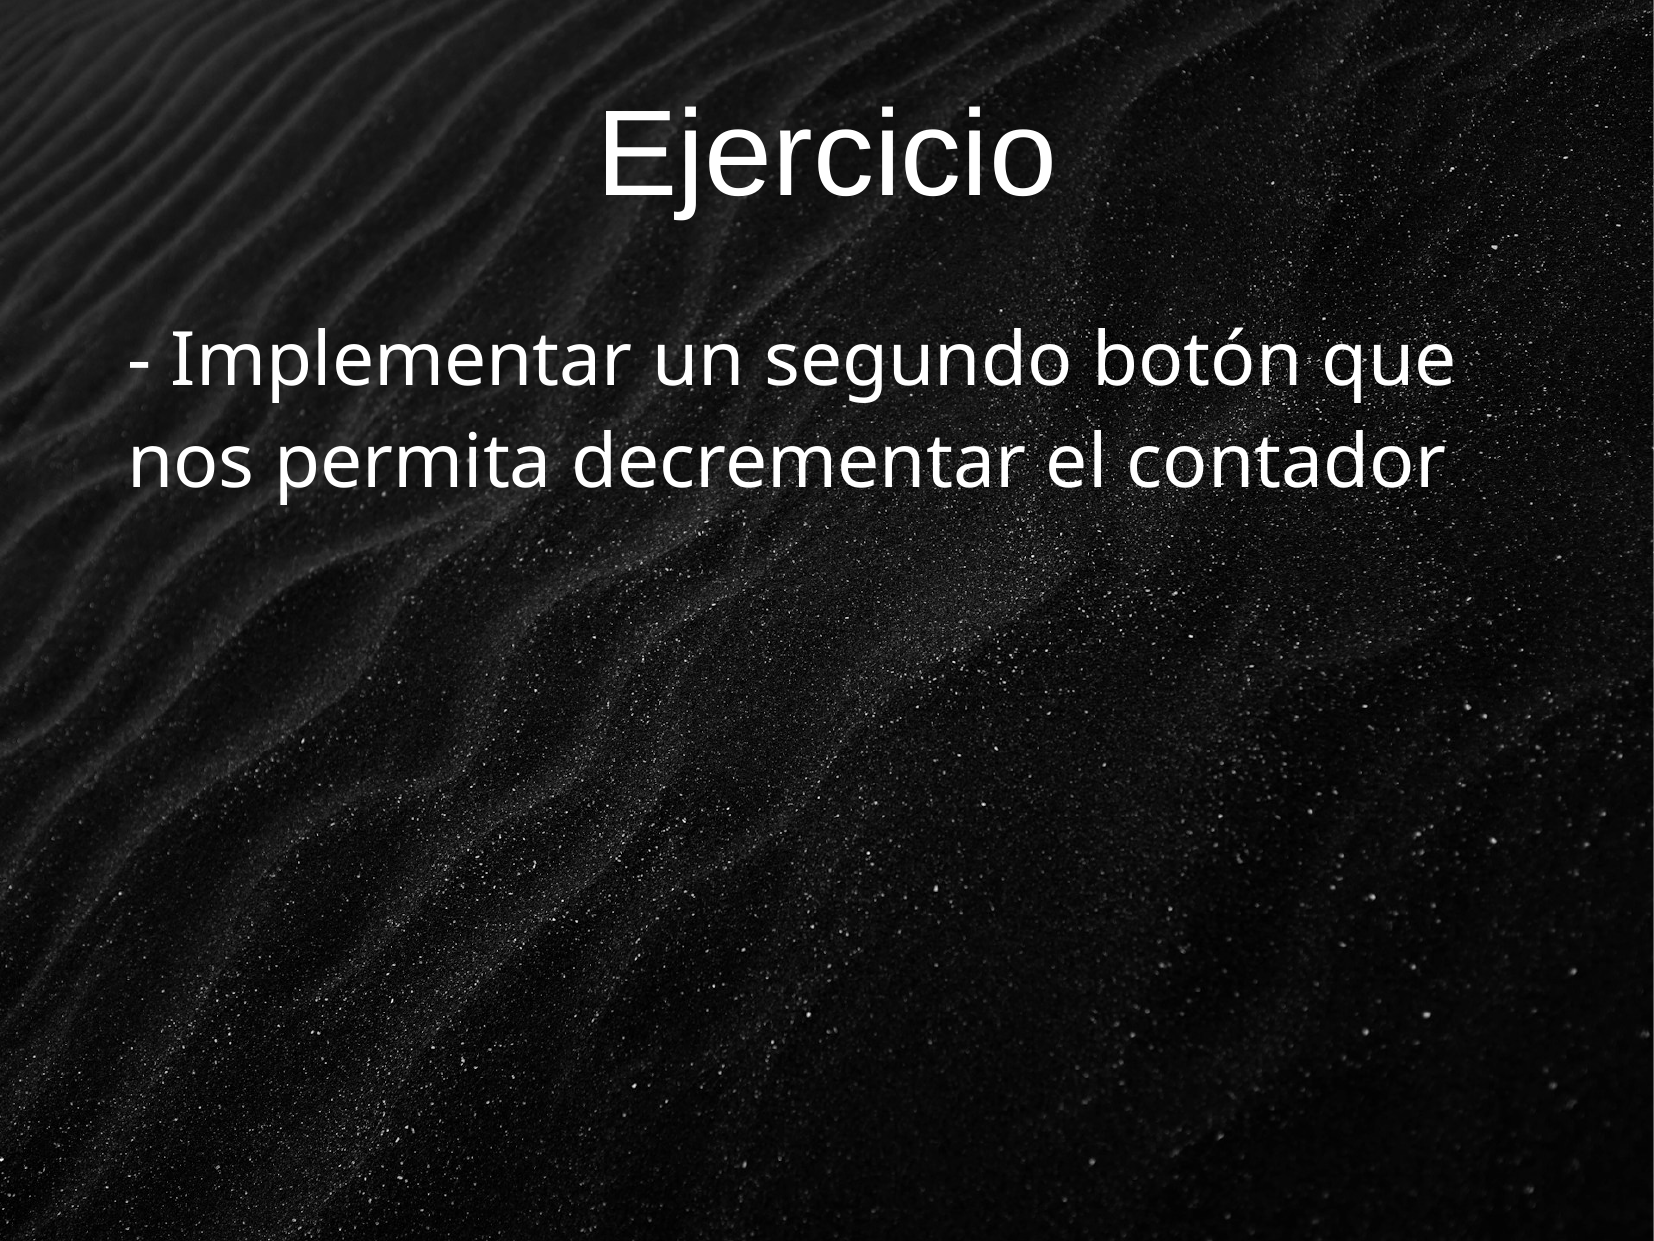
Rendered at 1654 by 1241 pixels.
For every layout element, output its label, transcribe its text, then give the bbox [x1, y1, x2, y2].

picture [0, 0, 1654, 1241]
text_box - Implementar un segundo botón que nos permita decrementar el contador [112, 297, 1576, 1051]
title Ejercicio [82, 49, 1571, 257]
